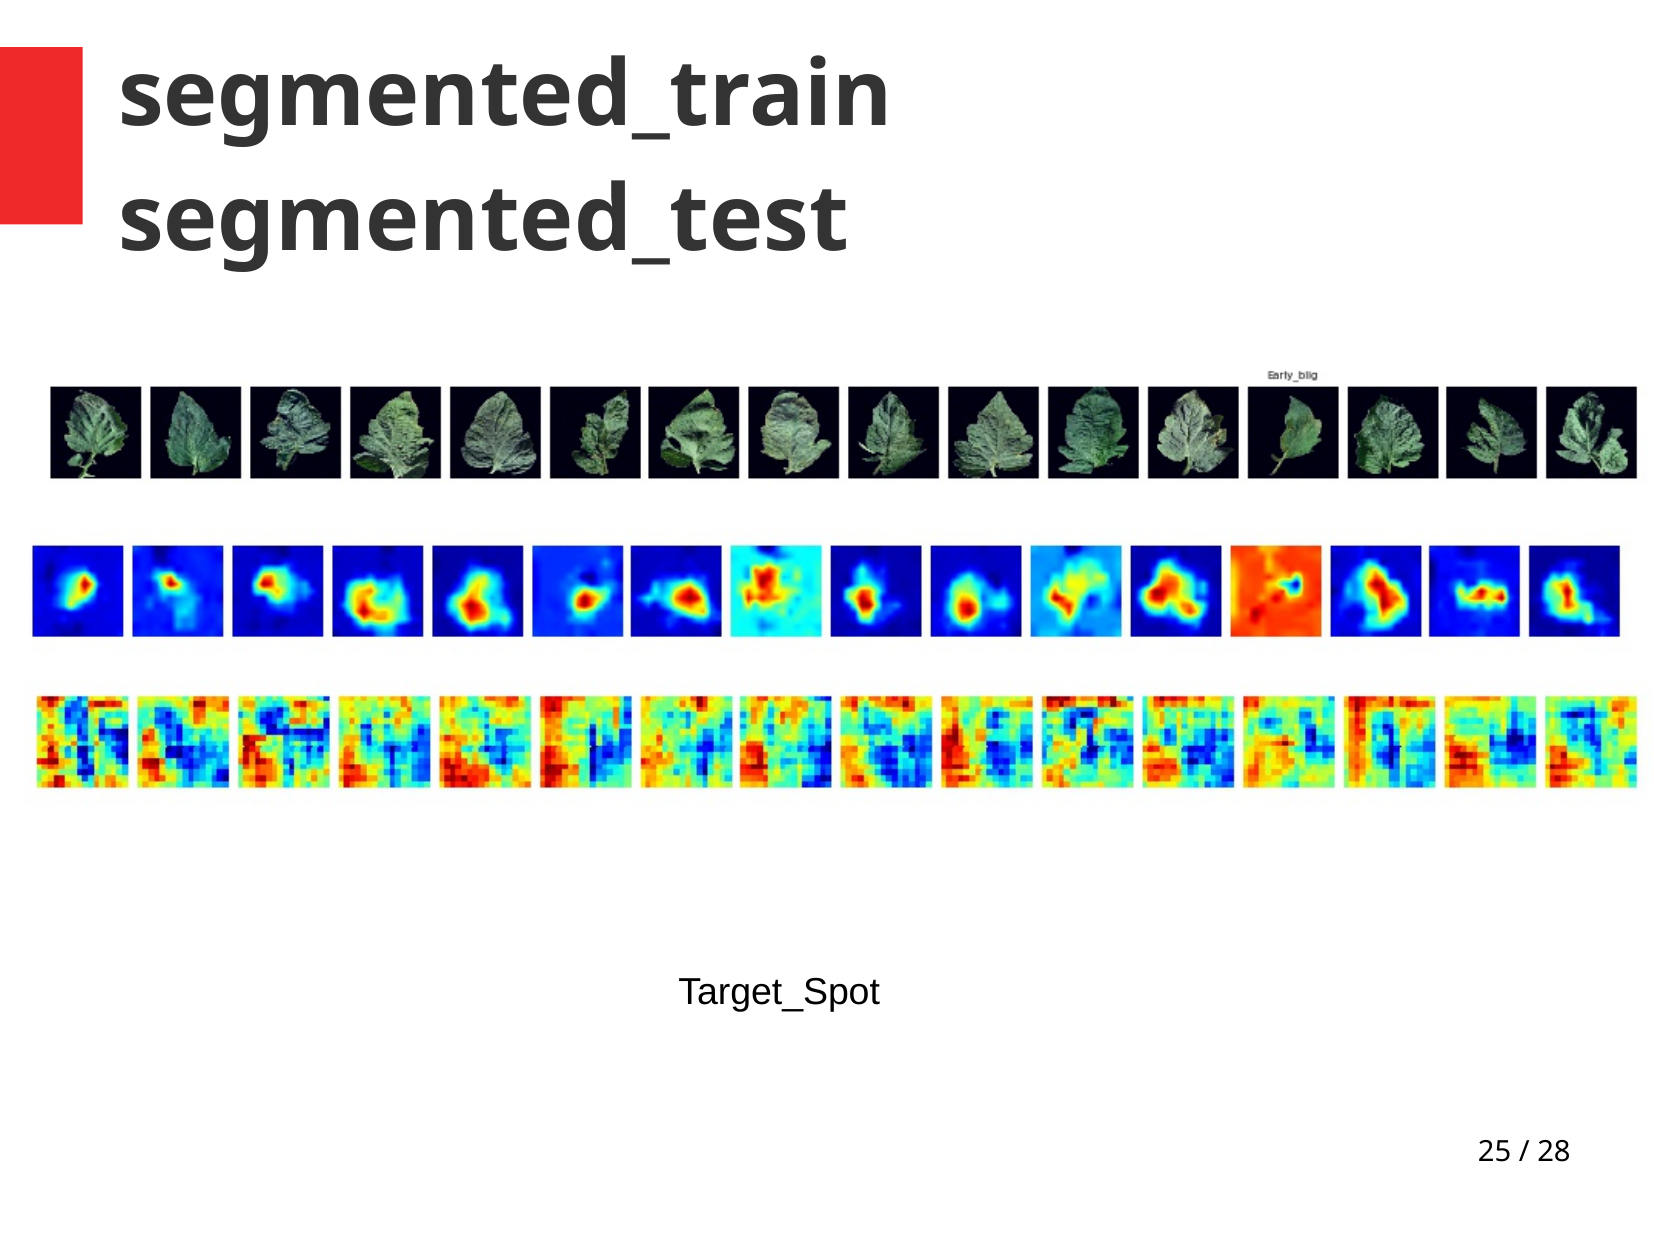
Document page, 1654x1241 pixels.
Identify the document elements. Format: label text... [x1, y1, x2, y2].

text_box Target_Spot [663, 963, 1006, 1021]
picture [0, 529, 1637, 674]
title segmented_train segmented_test [118, 45, 1571, 260]
picture [0, 359, 1654, 516]
picture [0, 681, 1654, 826]
